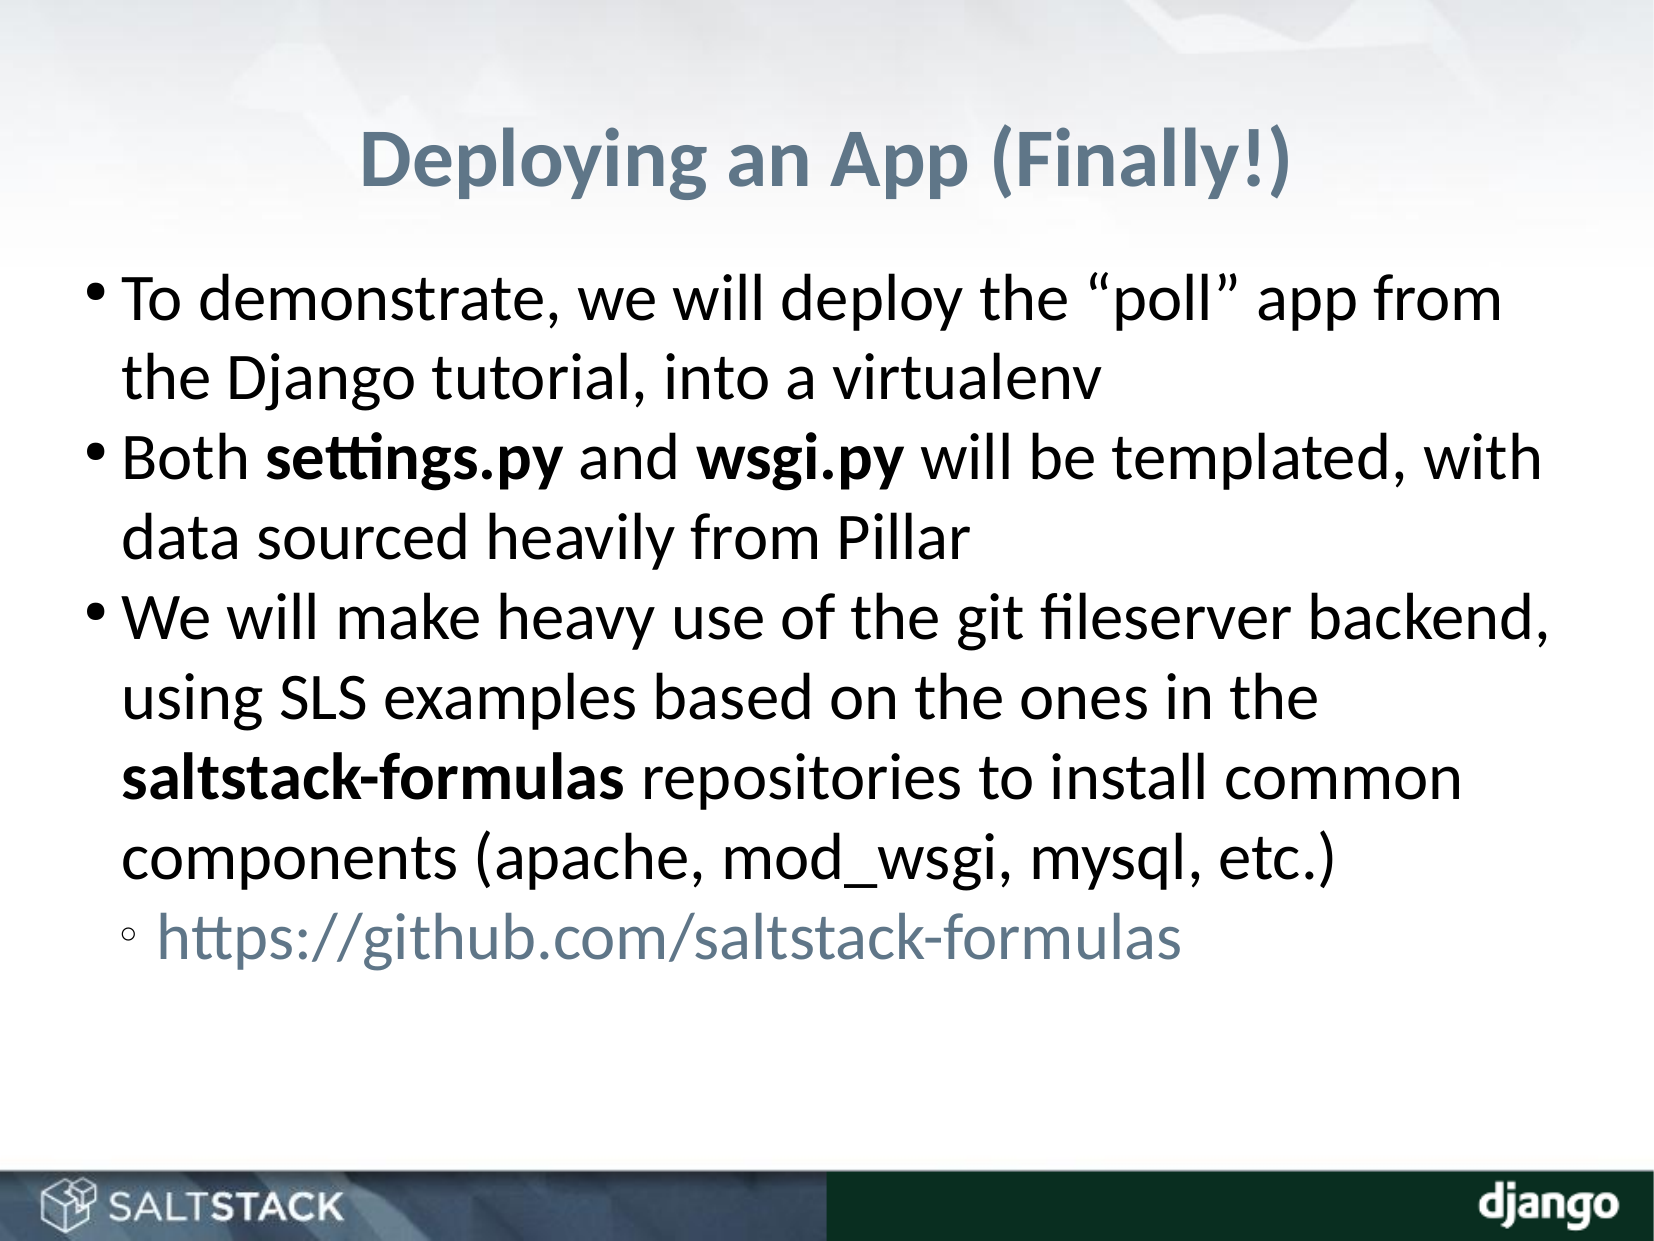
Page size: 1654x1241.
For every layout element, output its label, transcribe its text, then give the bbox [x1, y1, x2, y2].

picture [0, 0, 1654, 1241]
text_box Deploying an App (Finally!) [82, 49, 1571, 245]
text_box To demonstrate, we will deploy the “poll” app from the Django tutorial, into a virtualenv Both settings.py and wsgi.py will be templated, with data sourced heavily from Pillar We will make heavy use of the git fileserver backend, using SLS examples based on the ones in the saltstack-formulas repositories to install common components (apache, mod_wsgi, mysql, etc.) https://github.com/saltstack-formulas [69, 245, 1585, 1125]
